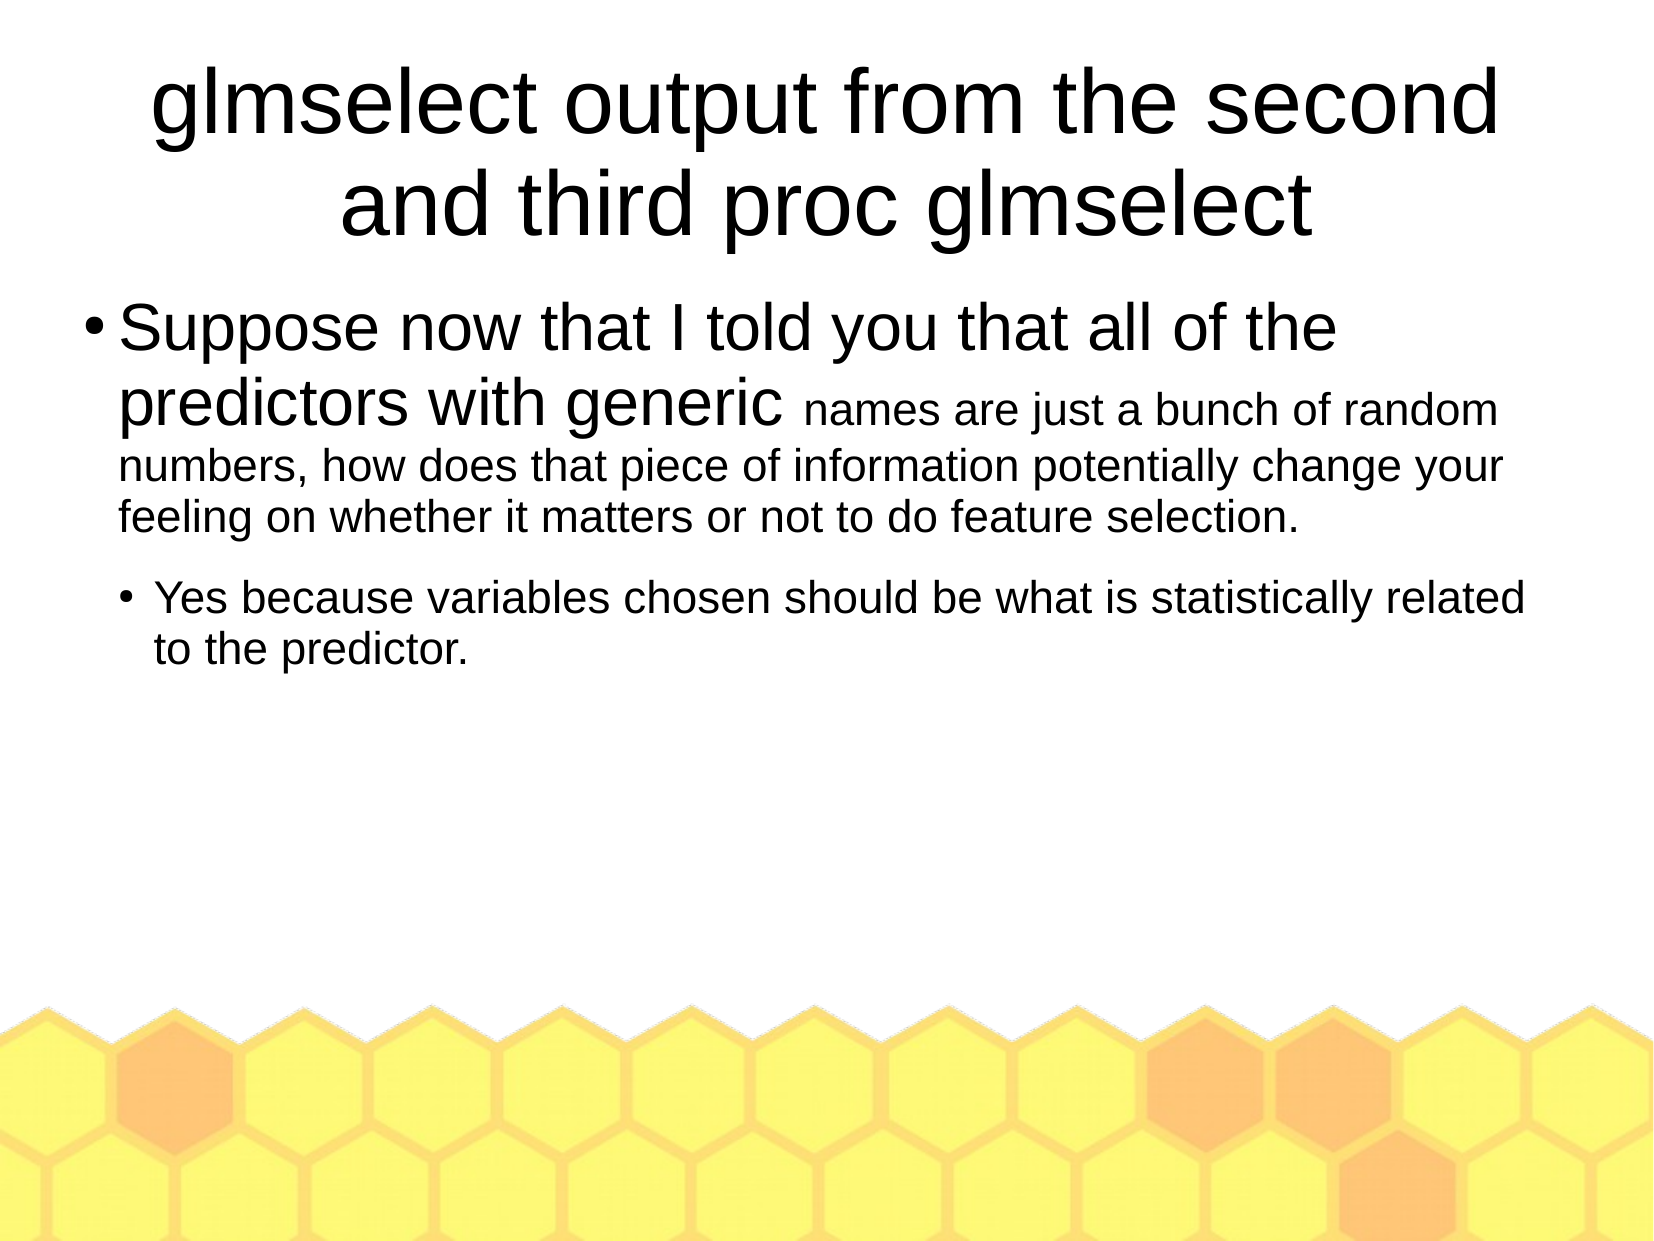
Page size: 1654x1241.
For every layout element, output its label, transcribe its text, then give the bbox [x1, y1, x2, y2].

list Suppose now that I told you that all of the predictors with generic names are just a bunch of random numbers, how does that piece of information potentially change your feeling on whether it matters or not to do feature selection. Yes because variables chosen should be what is statistically related to the predictor. [82, 290, 1571, 1010]
title glmselect output from the second and third proc glmselect [82, 49, 1571, 257]
picture [0, 1001, 1654, 1241]
